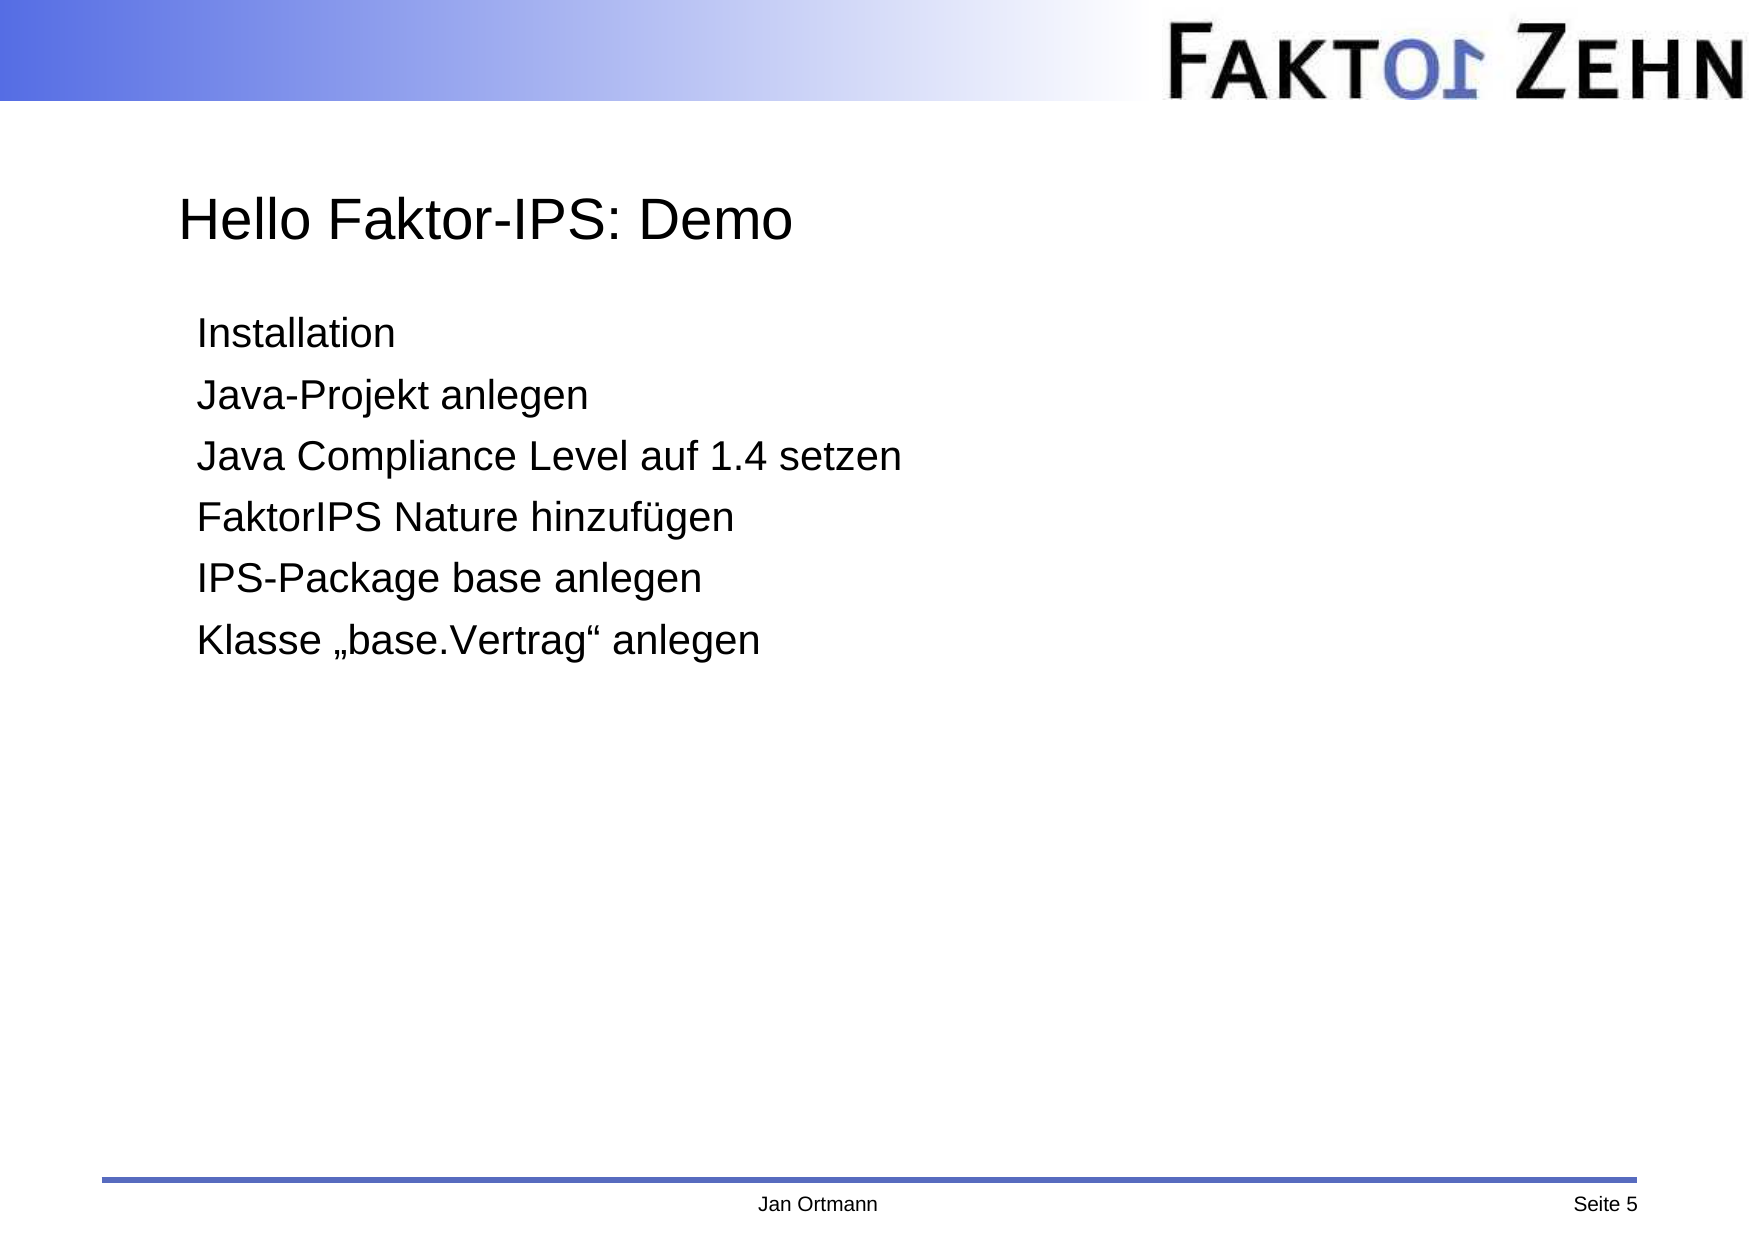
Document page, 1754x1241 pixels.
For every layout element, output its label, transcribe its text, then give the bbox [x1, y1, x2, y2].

title Hello Faktor-IPS: Demo [179, 142, 1576, 296]
picture [1162, 7, 1752, 100]
list Installation Java-Projekt anlegen Java Compliance Level auf 1.4 setzen FaktorIPS Nature hinzufügen IPS-Package base anlegen Klasse „base.Vertrag“ anlegen [179, 310, 1576, 1078]
